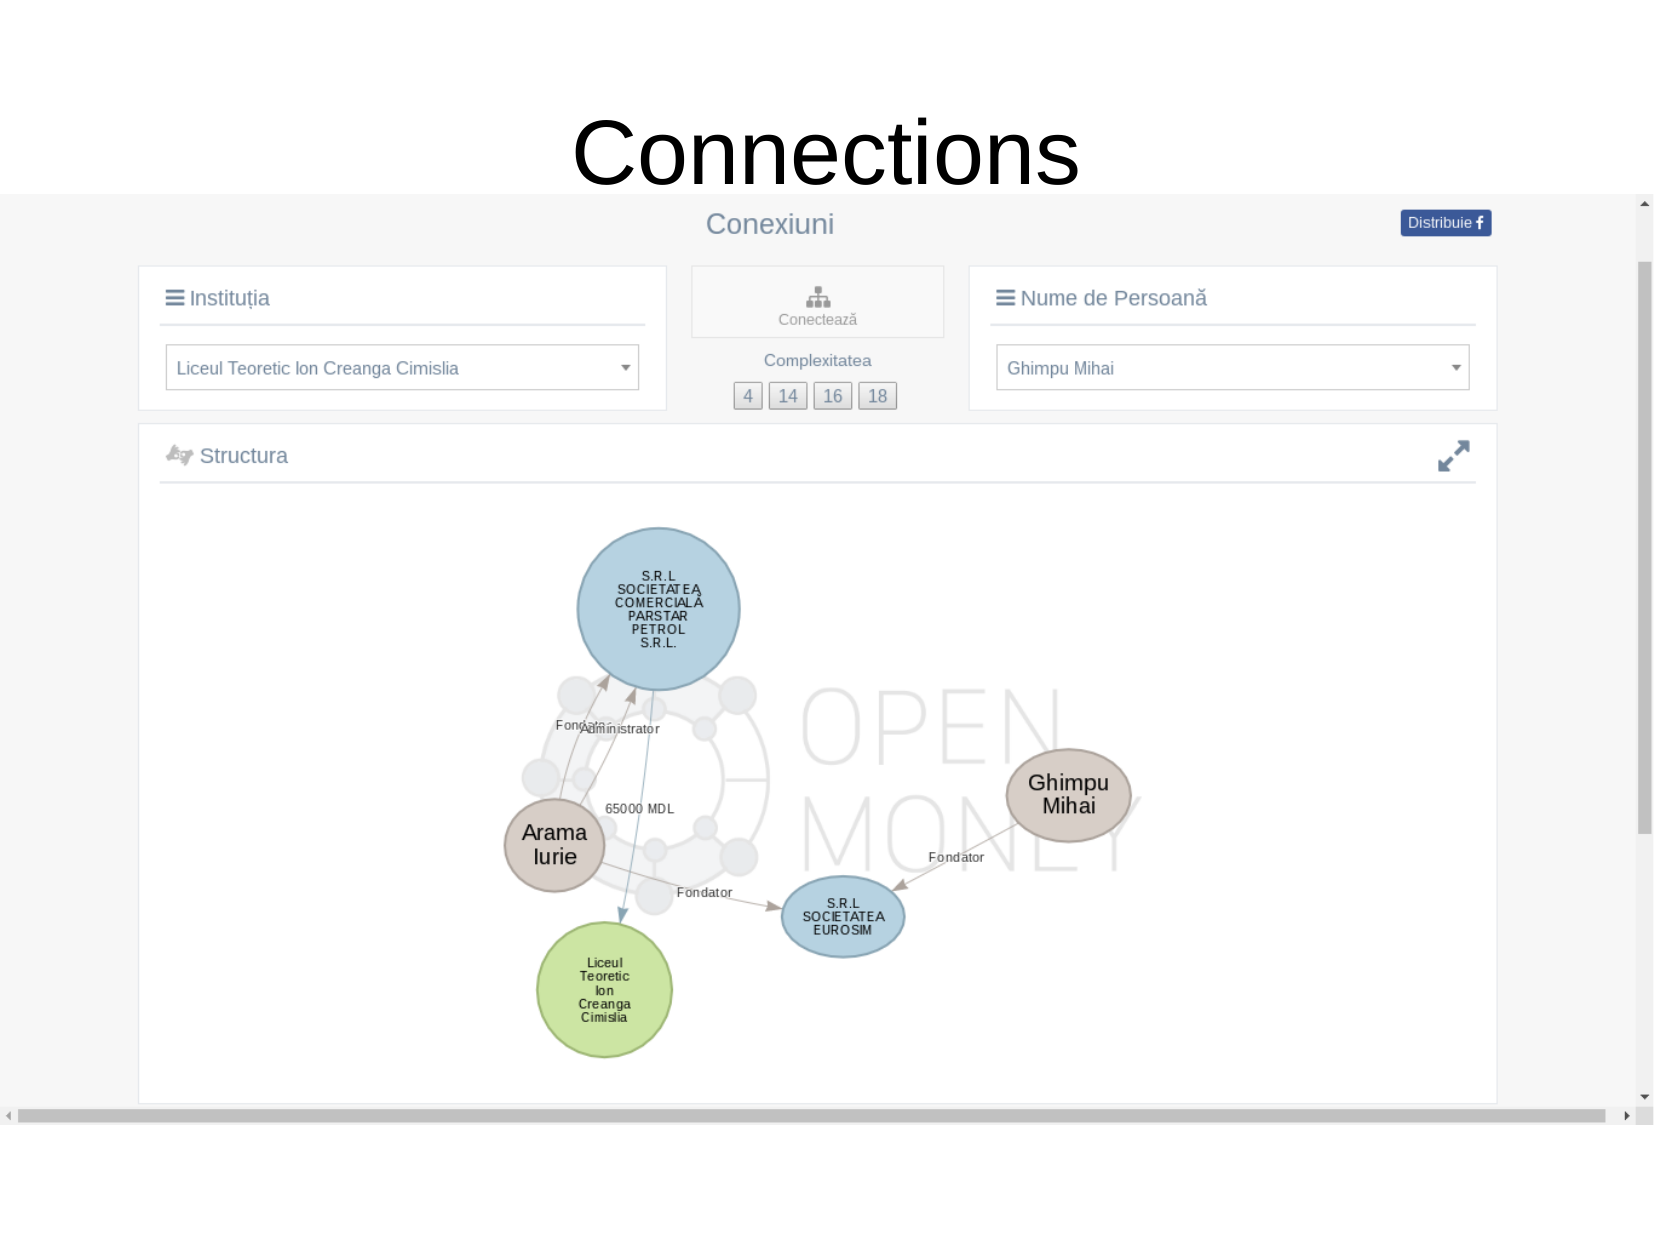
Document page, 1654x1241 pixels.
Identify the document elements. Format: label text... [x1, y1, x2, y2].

picture [0, 194, 1654, 1125]
title Connections [82, 49, 1571, 194]
